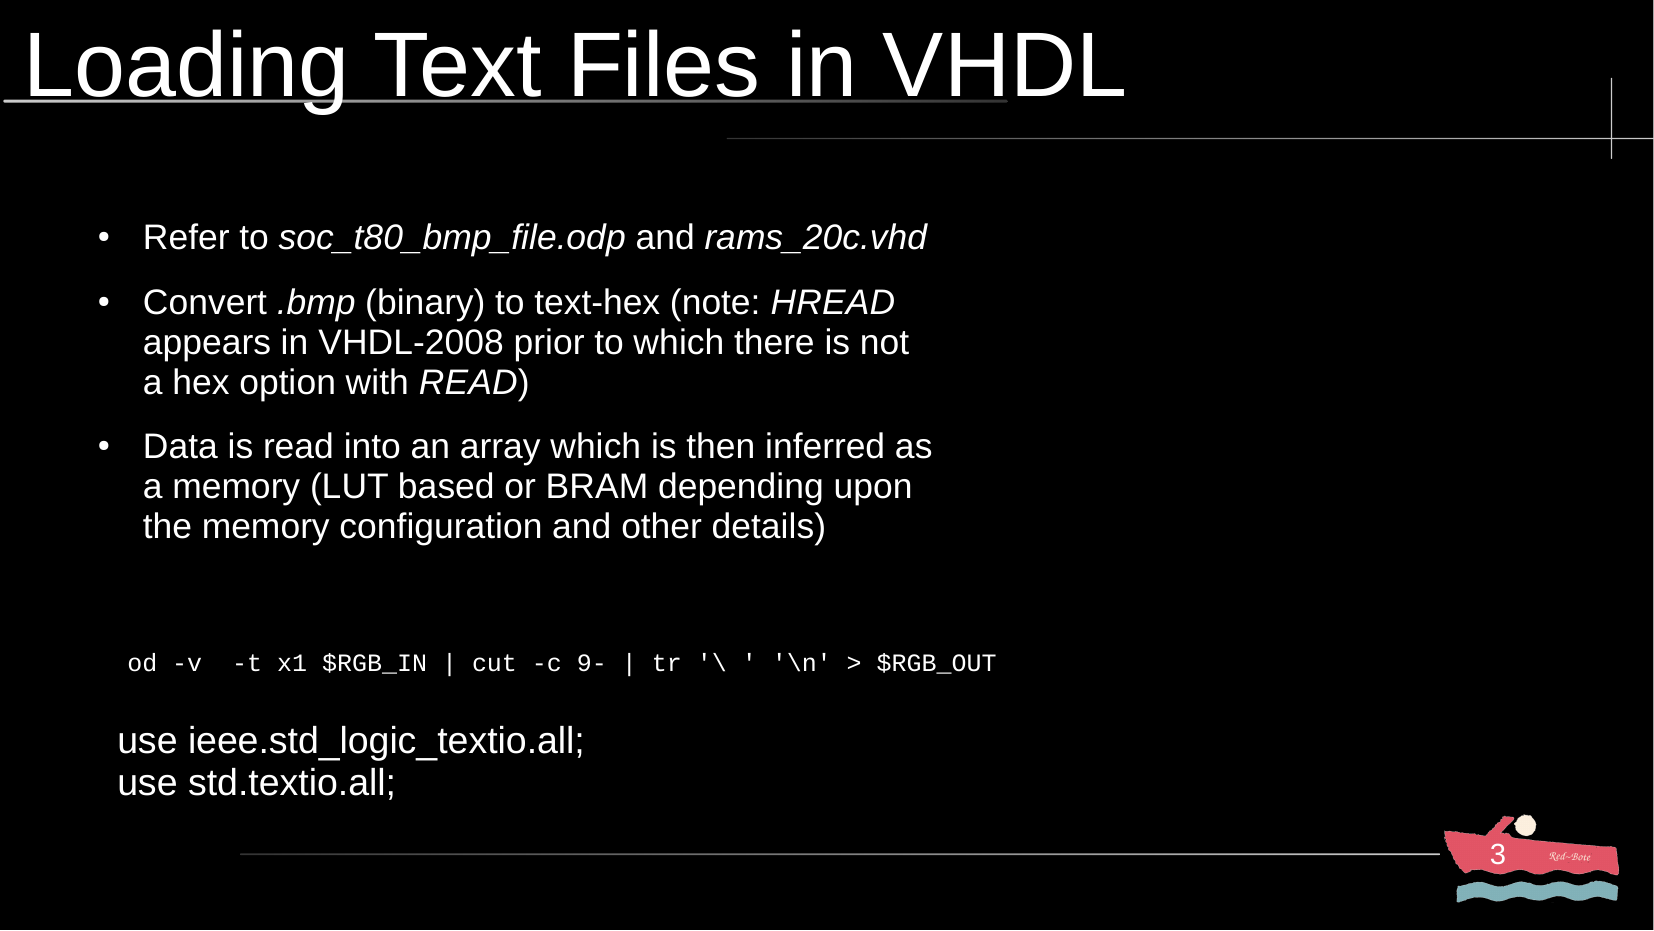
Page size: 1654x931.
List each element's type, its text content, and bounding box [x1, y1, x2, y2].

text_box od -v -t x1 $RGB_IN | cut -c 9- | tr '\ ' '\n' > $RGB_OUT [112, 643, 1051, 701]
picture [1440, 807, 1625, 908]
text_box use ieee.std_logic_textio.all; use std.textio.all; [102, 712, 601, 812]
list Refer to soc_t80_bmp_file.odp and rams_20c.vhd Convert .bmp (binary) to text-hex (note: HREAD appears in VHDL-2008 prior to which there is not a hex option with READ) Data is read into an array which is then inferred as a memory (LUT based or BRAM depending upon the memory configuration and other details) [82, 217, 938, 601]
title Loading Text Files in VHDL [23, 11, 1589, 119]
